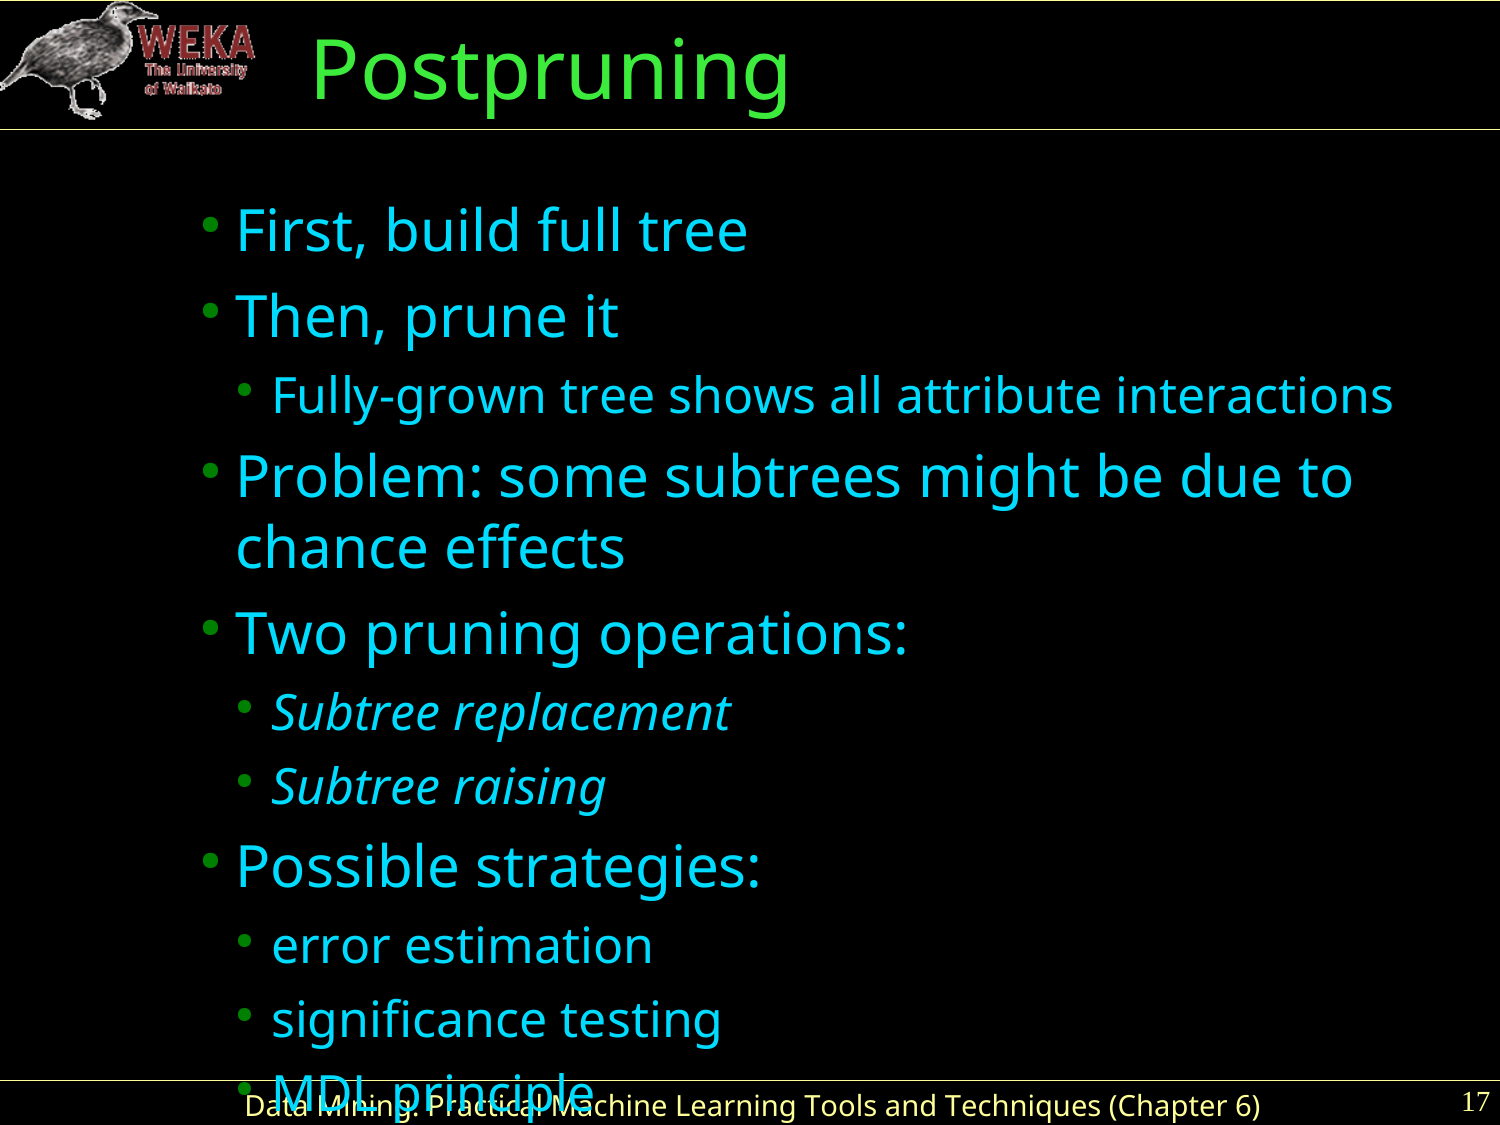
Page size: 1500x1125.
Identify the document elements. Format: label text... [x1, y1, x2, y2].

title Postpruning [295, 0, 1500, 148]
list First, build full tree Then, prune it Fully-grown tree shows all attribute interactions Problem: some subtrees might be due to chance effects Two pruning operations: Subtree replacement Subtree raising Possible strategies: error estimation significance testing MDL principle [150, 187, 1477, 998]
picture [0, 1, 266, 129]
